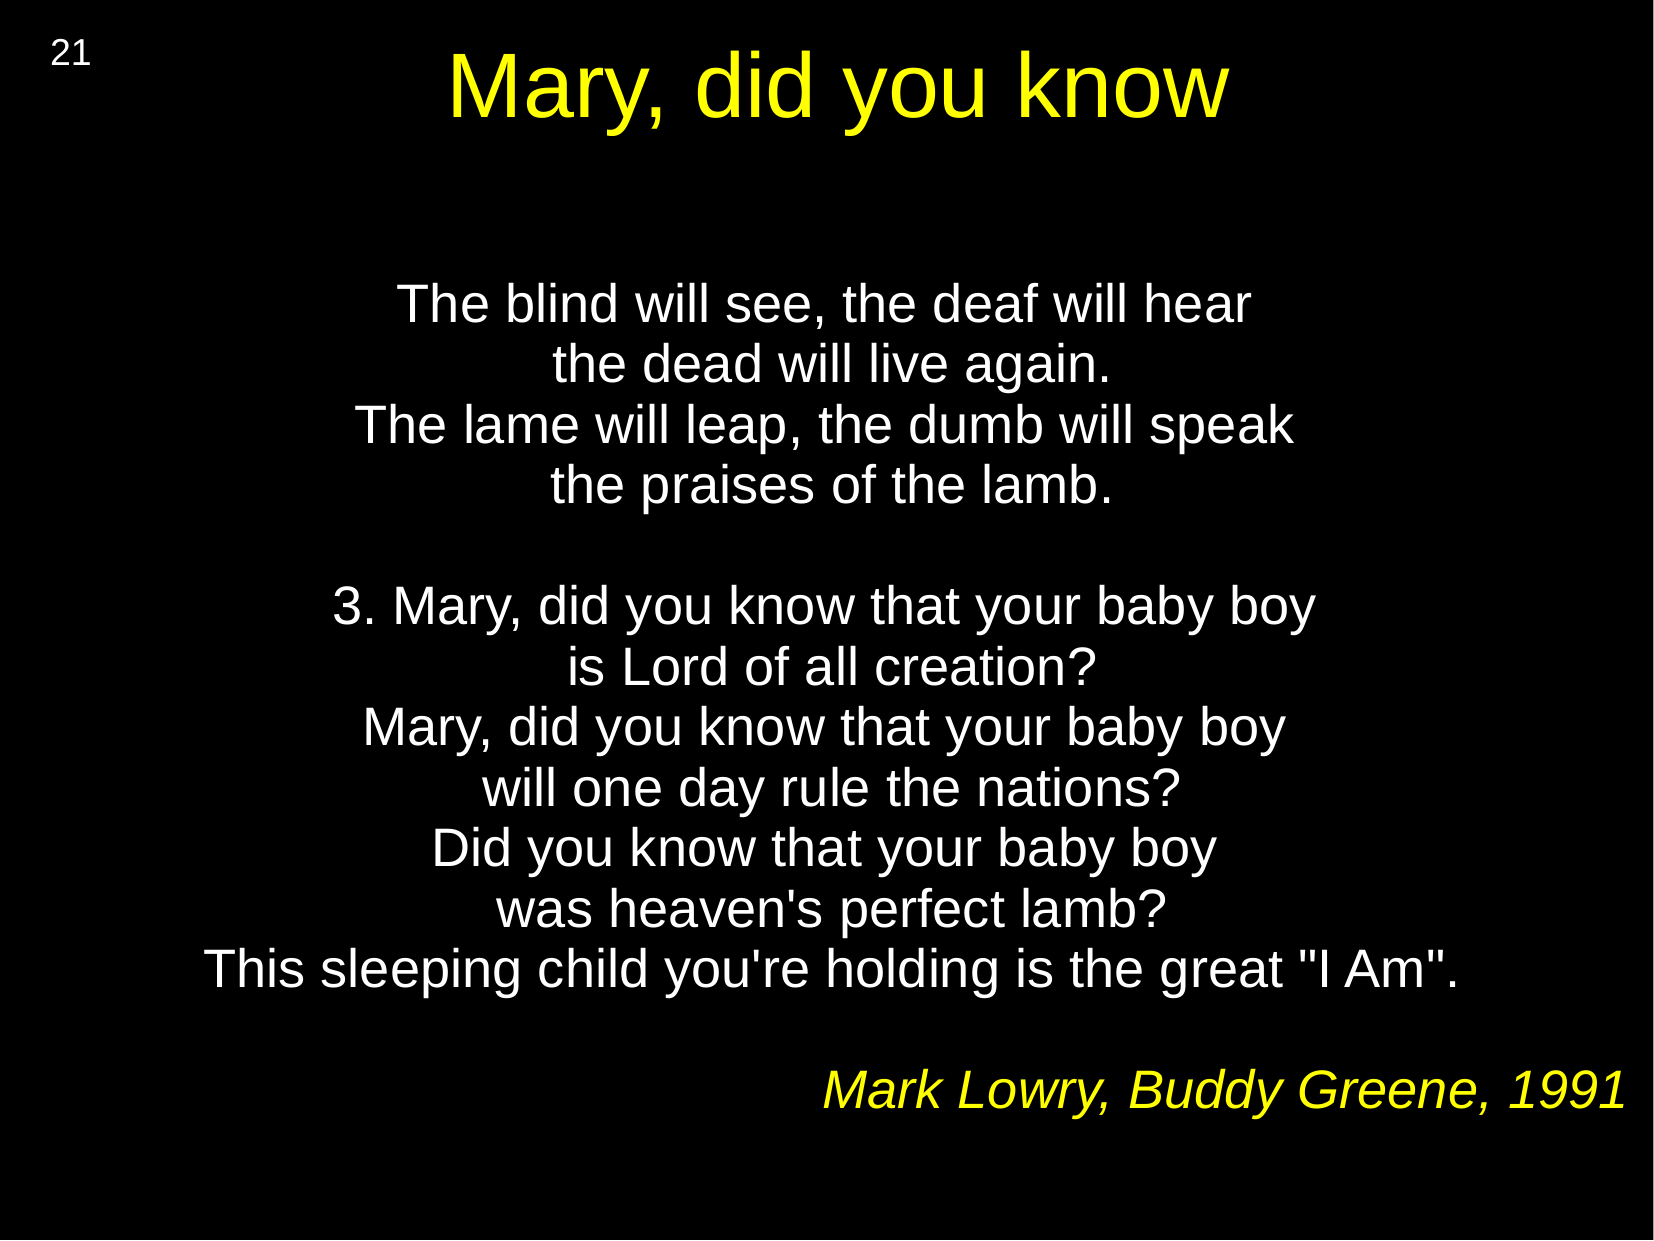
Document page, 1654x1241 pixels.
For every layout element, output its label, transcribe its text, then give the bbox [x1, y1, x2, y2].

text_box 21 [35, 23, 130, 81]
list The blind will see, the deaf will hear the dead will live again. The lame will leap, the dumb will speak the praises of the lamb. 3. Mary, did you know that your baby boy is Lord of all creation? Mary, did you know that your baby boy will one day rule the nations? Did you know that your baby boy was heaven's perfect lamb? This sleeping child you're holding is the great "I Am". Mark Lowry, Buddy Greene, 1991 [35, 177, 1630, 1217]
title Mary, did you know [94, 5, 1583, 166]
